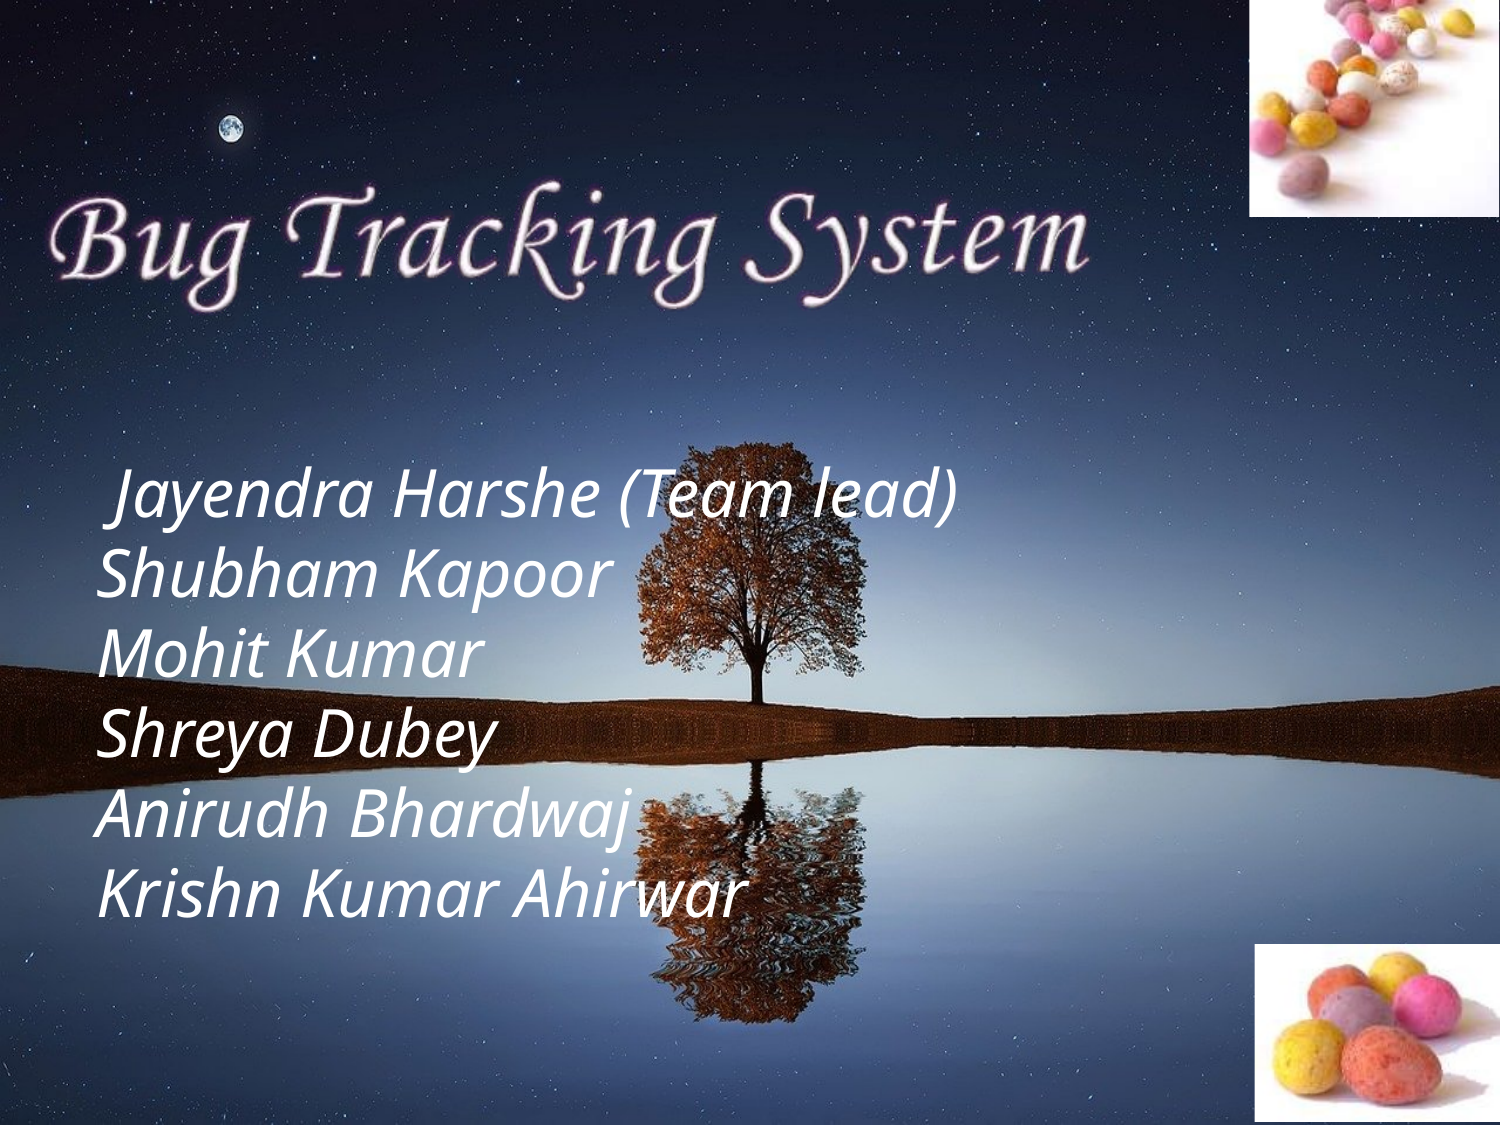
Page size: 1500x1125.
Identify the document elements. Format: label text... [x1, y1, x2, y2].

title Jayendra Harshe (Team lead) Shubham Kapoor Mohit Kumar Shreya Dubey Anirudh Bhardwaj Krishn Kumar Ahirwar [94, 448, 1158, 1047]
picture [0, 0, 1500, 1125]
text_box [39, 166, 1099, 323]
